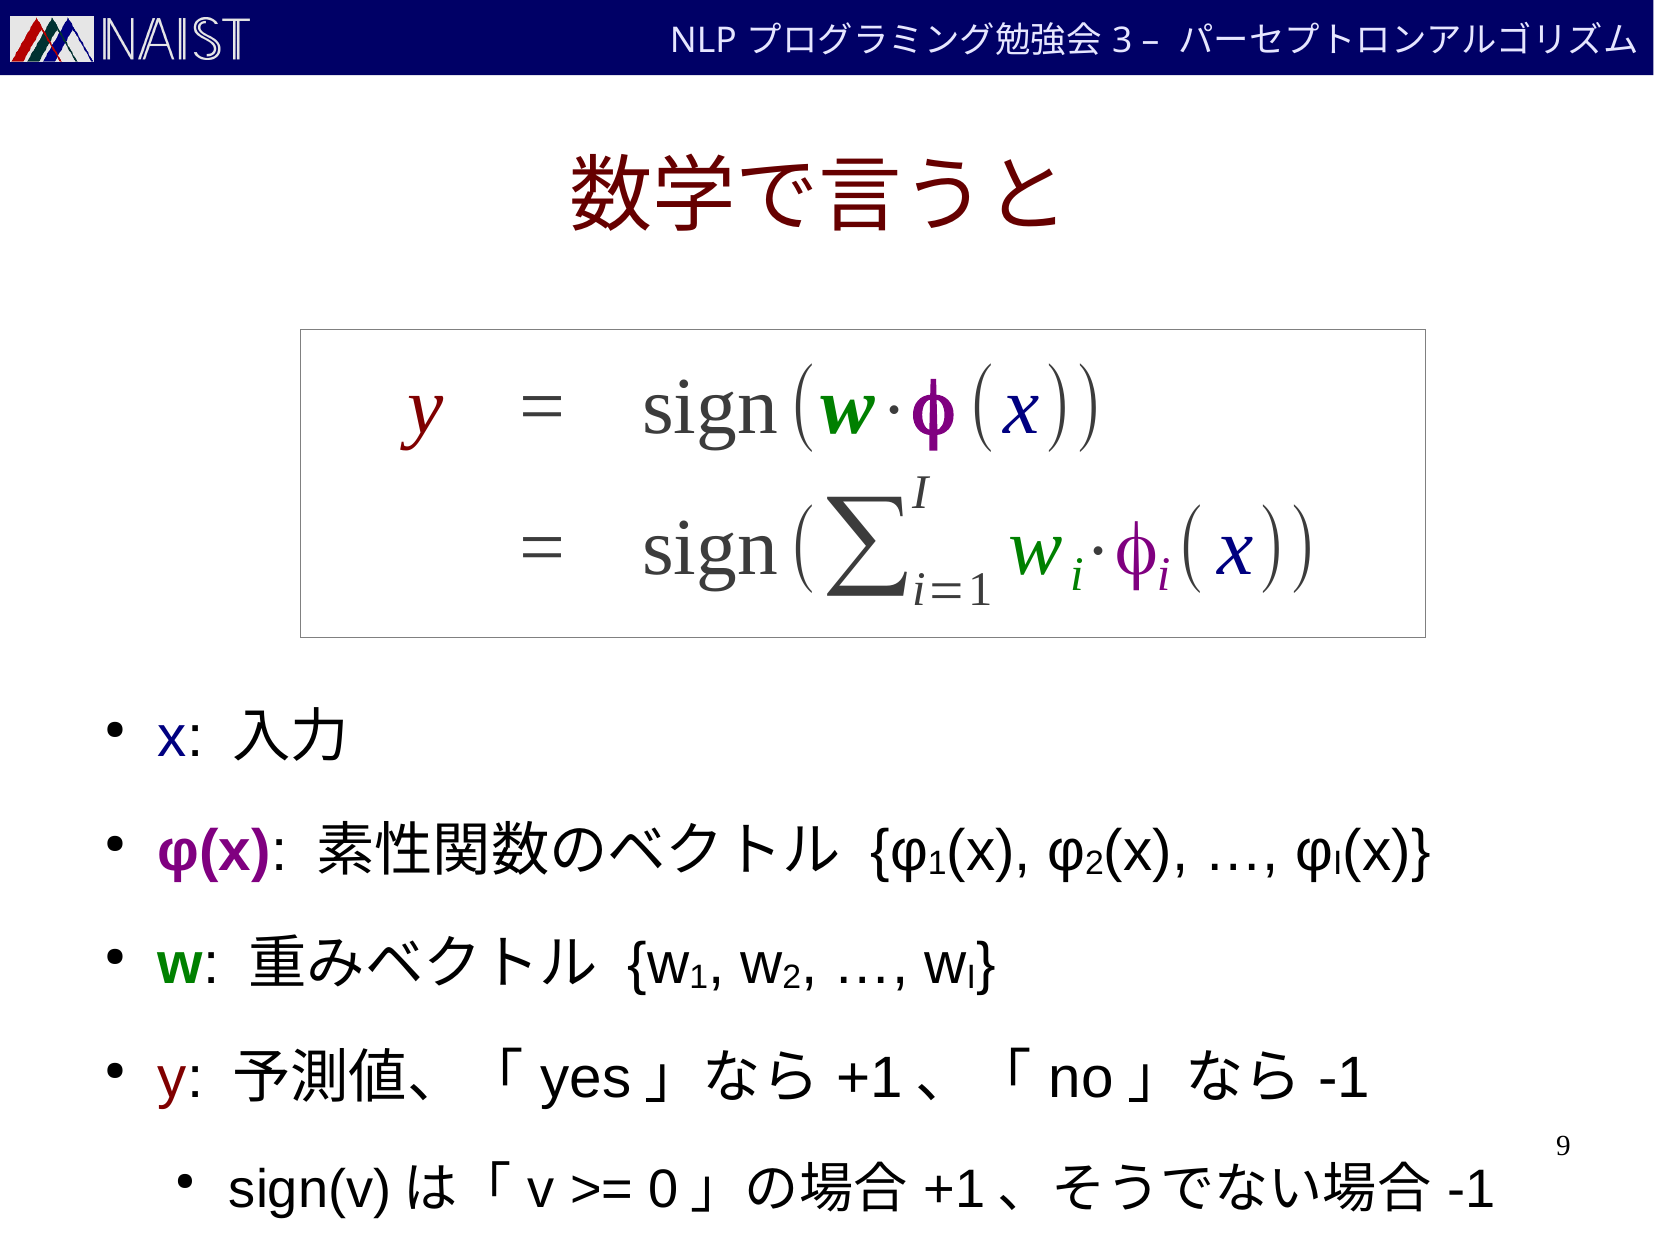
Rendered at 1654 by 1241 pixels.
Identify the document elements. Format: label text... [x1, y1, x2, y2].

picture [102, 17, 251, 60]
title 数学で言うと [75, 92, 1564, 285]
picture [10, 16, 94, 62]
chart [377, 352, 1336, 617]
list x: 入力 φ(x): 素性関数のベクトル {φ1(x), φ2(x), …, φI(x)} w: 重みベクトル {w1, w2, …, wI} y: 予測値、「yes」なら+1、「no」なら-1 sign(v)は「v >= 0」の場合+1、そうでない場合-1 [86, 688, 1576, 1167]
